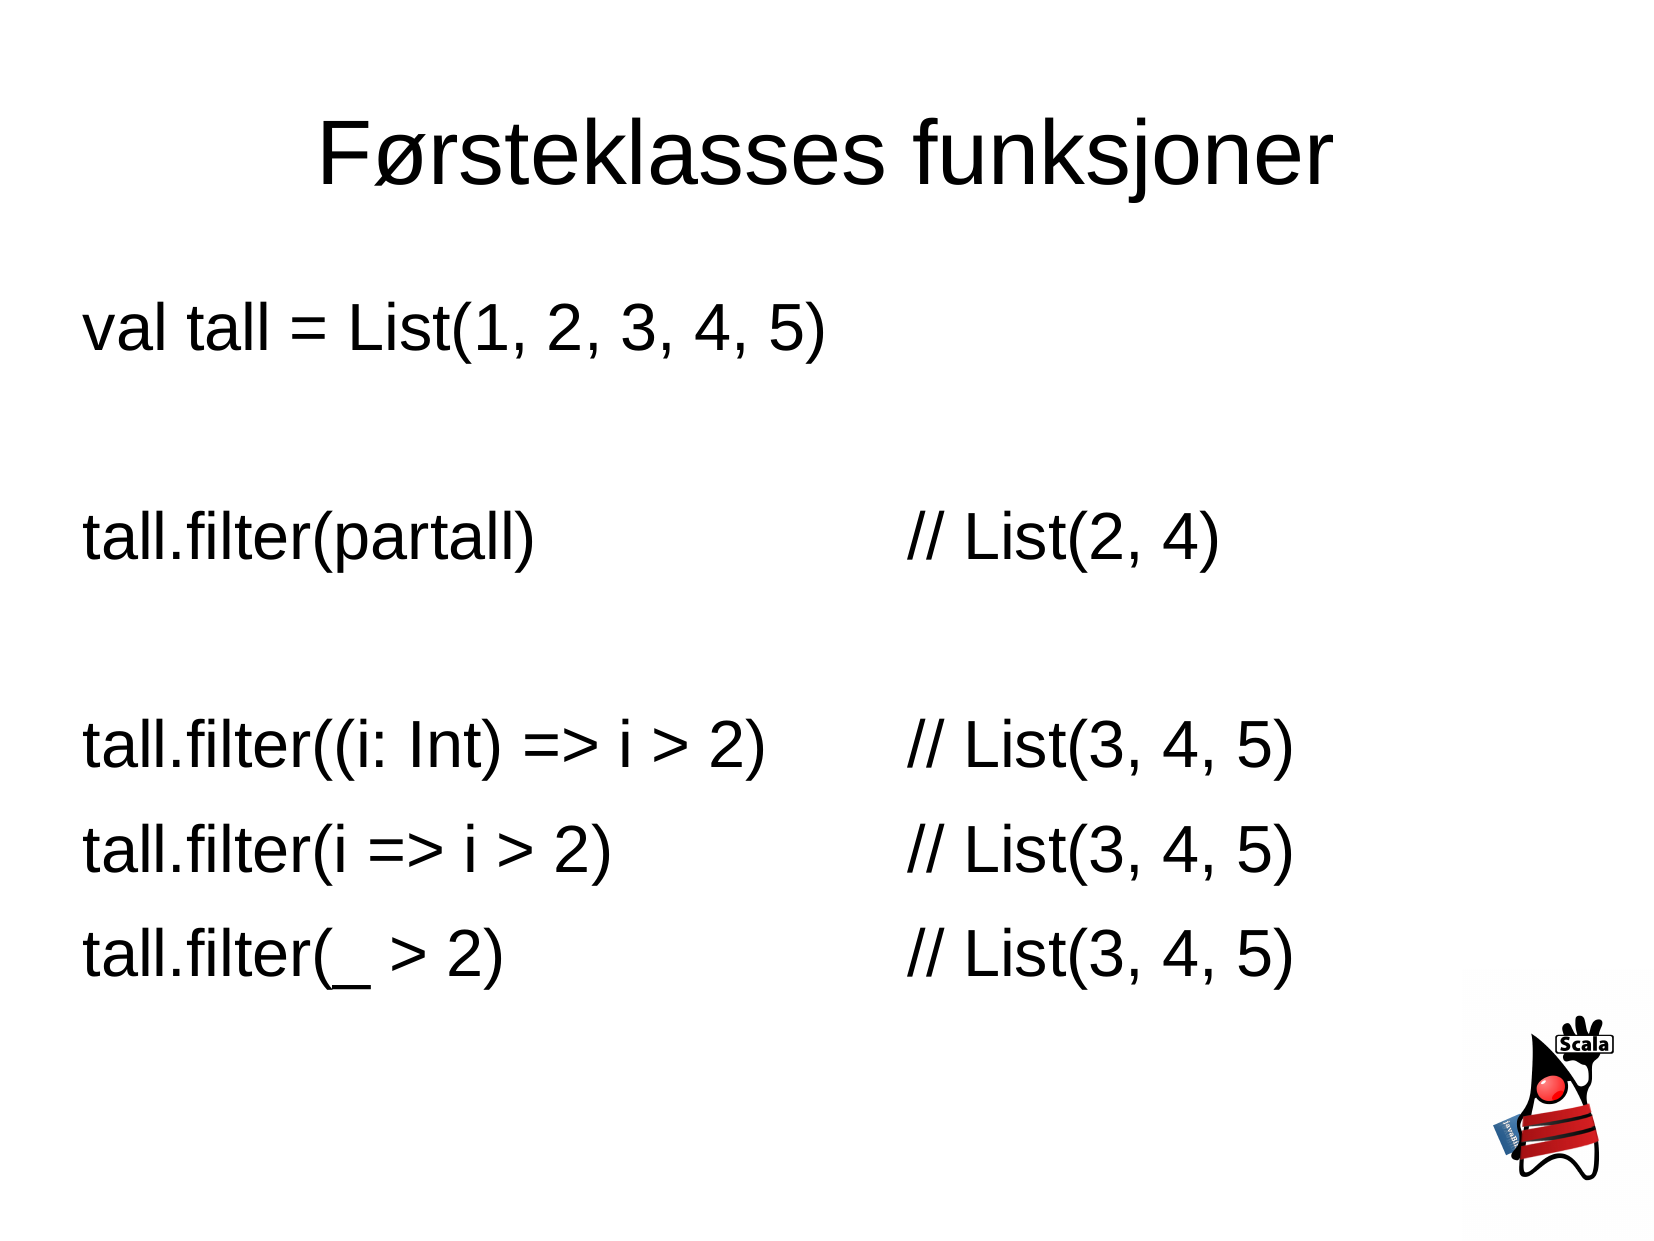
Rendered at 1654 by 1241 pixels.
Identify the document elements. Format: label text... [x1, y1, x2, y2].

list val tall = List(1, 2, 3, 4, 5) tall.filter(partall) // List(2, 4) tall.filter((i: Int) => i > 2) // List(3, 4, 5) tall.filter(i => i > 2) // List(3, 4, 5) tall.filter(_ > 2) // List(3, 4, 5) [82, 290, 1571, 1109]
picture [1462, 969, 1654, 1241]
title Førsteklasses funksjoner [82, 49, 1571, 257]
